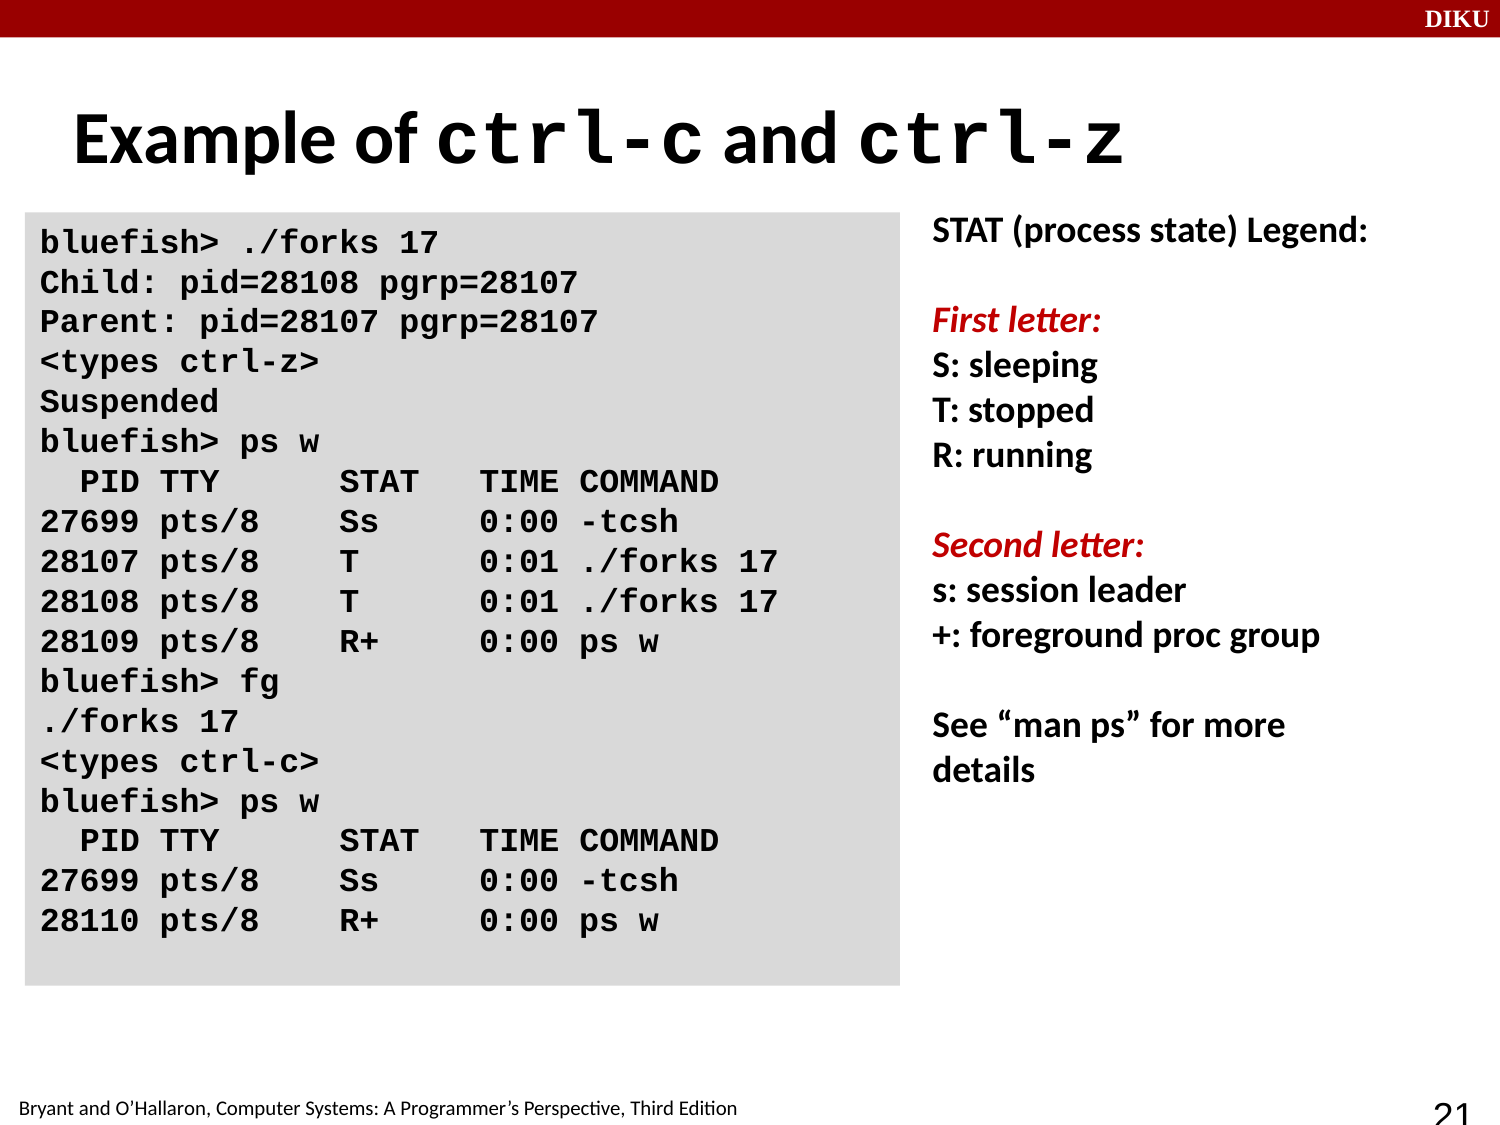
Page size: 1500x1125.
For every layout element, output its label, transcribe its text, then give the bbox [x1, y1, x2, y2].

text_box bluefish> ./forks 17 Child: pid=28108 pgrp=28107 Parent: pid=28107 pgrp=28107 <types ctrl-z> Suspended bluefish> ps w PID TTY STAT TIME COMMAND 27699 pts/8 Ss 0:00 -tcsh 28107 pts/8 T 0:01 ./forks 17 28108 pts/8 T 0:01 ./forks 17 28109 pts/8 R+ 0:00 ps w bluefish> fg ./forks 17 <types ctrl-c> bluefish> ps w PID TTY STAT TIME COMMAND 27699 pts/8 Ss 0:00 -tcsh 28110 pts/8 R+ 0:00 ps w [24, 212, 900, 986]
text_box STAT (process state) Legend: First letter: S: sleeping T: stopped R: running Second letter: s: session leader +: foreground proc group See “man ps” for more details [924, 198, 1438, 798]
text_box Example of ctrl-c and ctrl-z [58, 71, 1304, 197]
